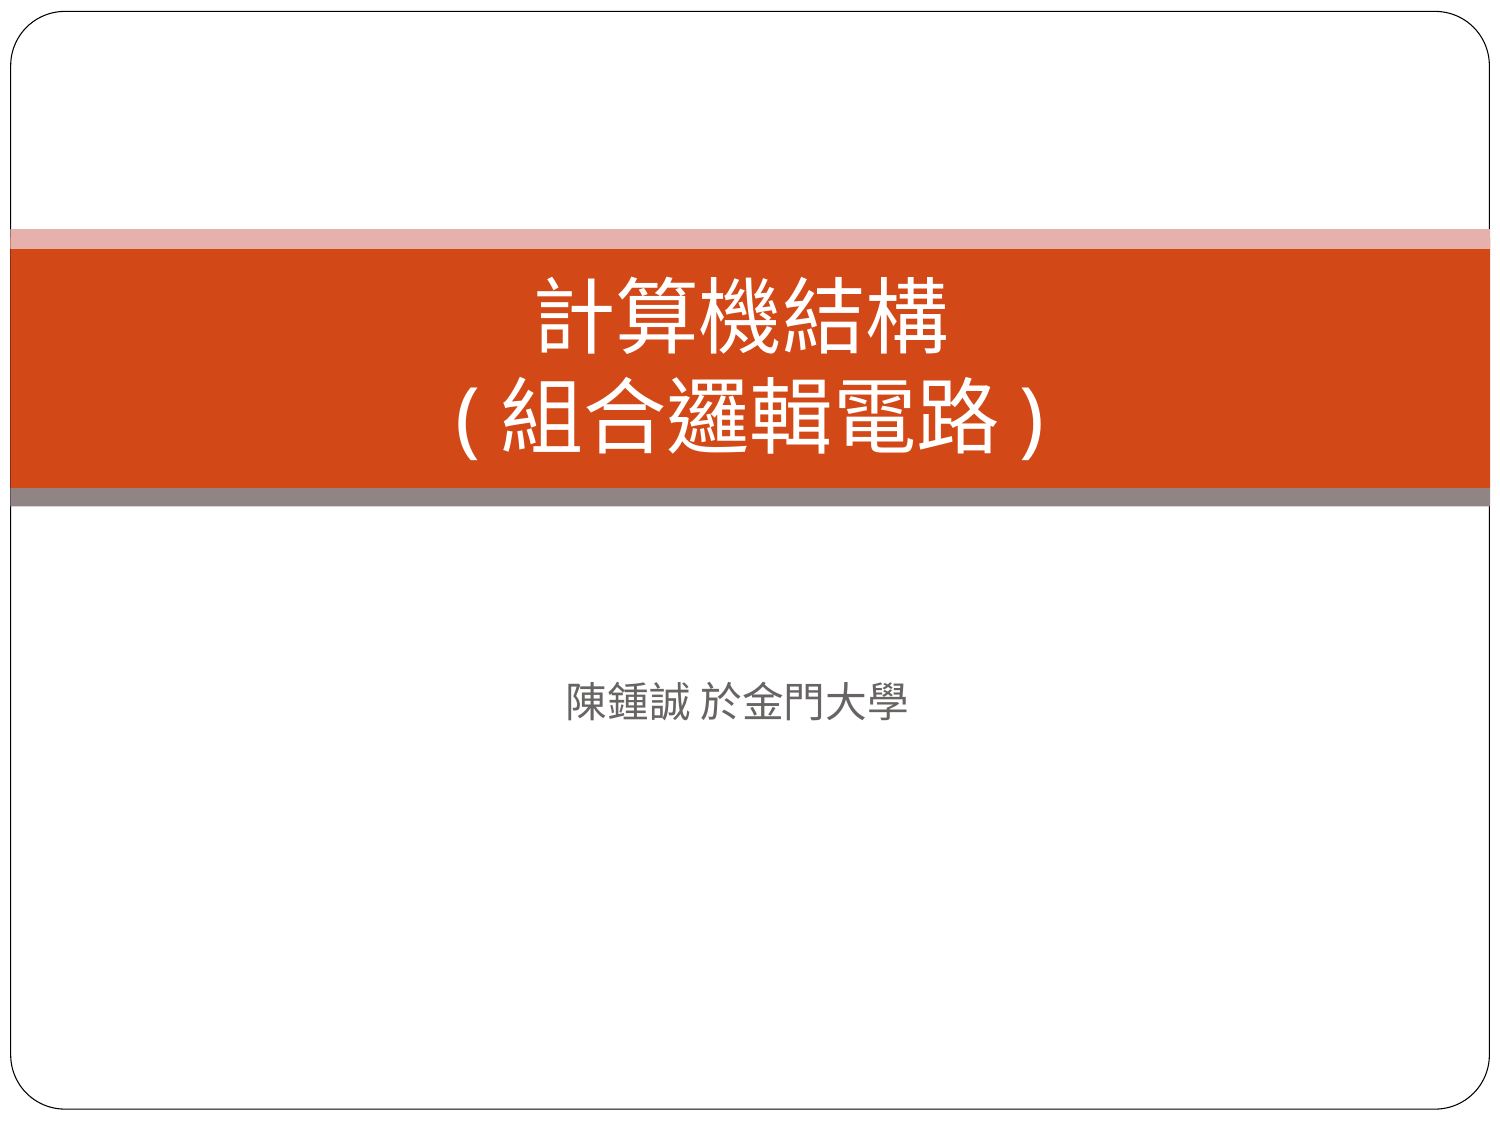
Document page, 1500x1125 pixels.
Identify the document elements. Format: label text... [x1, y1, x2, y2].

text_box 陳鍾誠 於金門大學 [212, 667, 1263, 788]
title 計算機結構 (組合邏輯電路) [75, 247, 1426, 489]
